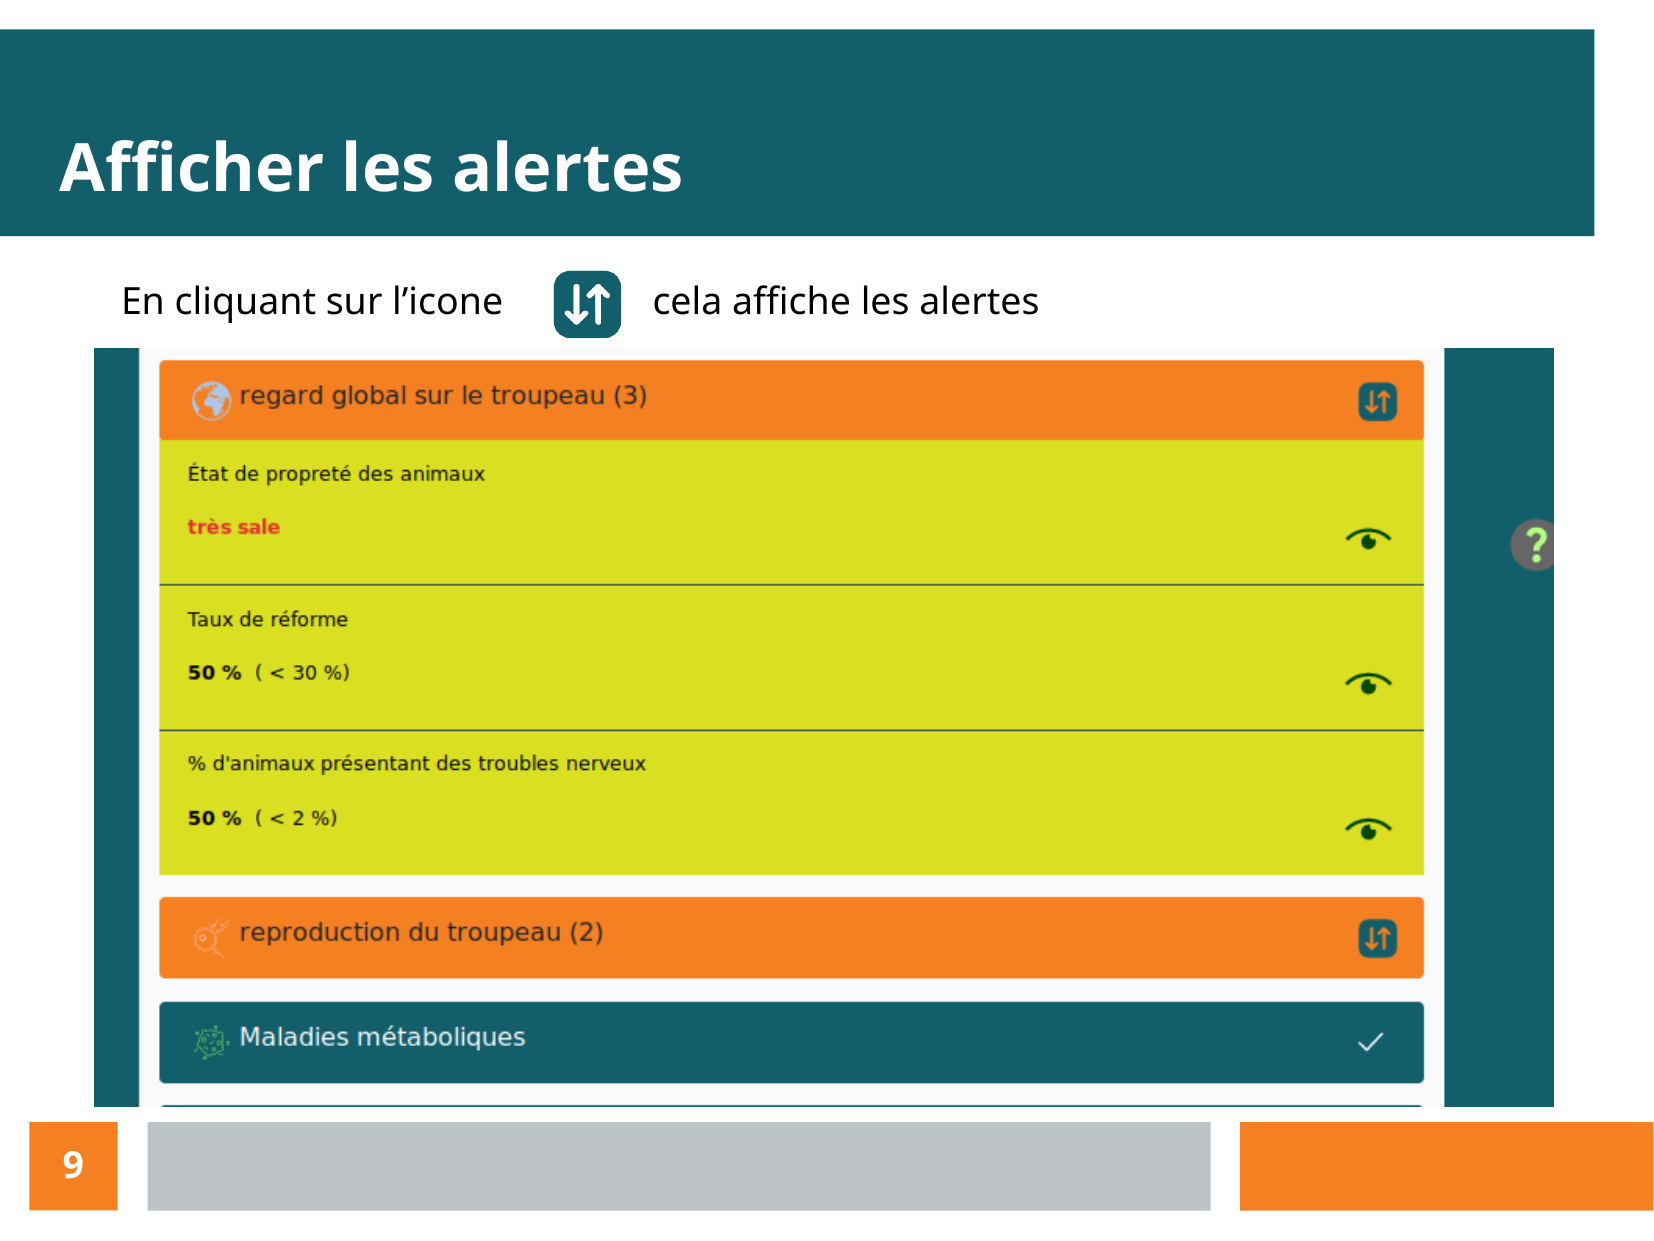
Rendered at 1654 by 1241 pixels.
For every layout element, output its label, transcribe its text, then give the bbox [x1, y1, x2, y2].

picture [94, 348, 1554, 1107]
text_box En cliquant sur l’icone [106, 271, 549, 330]
text_box cela affiche les alertes [637, 271, 1323, 330]
picture [549, 266, 625, 342]
title Afficher les alertes [59, 59, 1595, 207]
